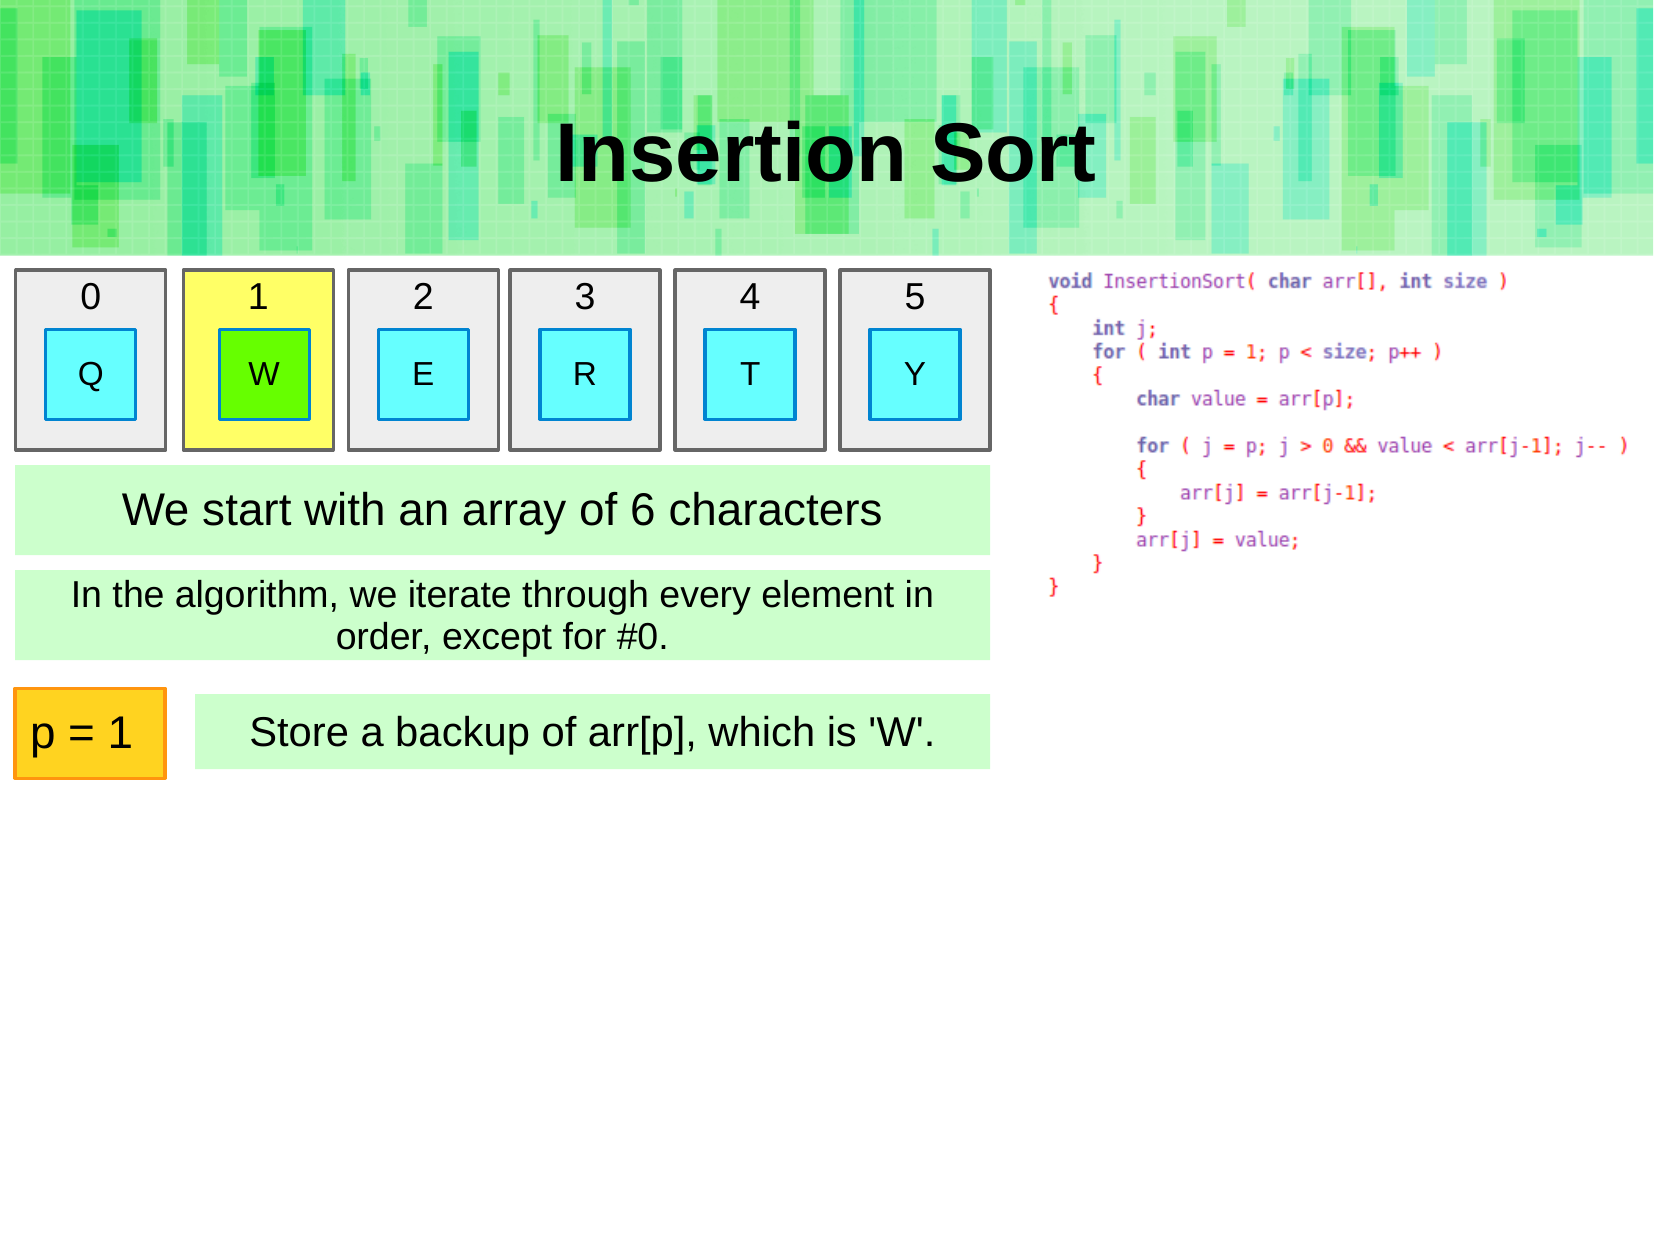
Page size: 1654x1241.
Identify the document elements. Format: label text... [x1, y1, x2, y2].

text_box R [540, 329, 631, 420]
text_box Y [870, 329, 961, 420]
text_box 3 [510, 270, 661, 451]
text_box 2 [348, 270, 499, 451]
text_box Q [45, 329, 136, 420]
text_box Store a backup of arr[p], which is 'W'. [195, 694, 991, 770]
picture [0, 0, 1654, 1241]
text_box In the algorithm, we iterate through every element in order, except for #0. [15, 570, 991, 661]
text_box E [378, 329, 469, 420]
title Insertion Sort [82, 49, 1571, 257]
text_box p = 1 [15, 688, 166, 779]
text_box T [705, 329, 796, 420]
text_box 4 [675, 270, 826, 451]
text_box 5 [840, 270, 991, 451]
text_box 0 [15, 270, 166, 451]
text_box We start with an array of 6 characters [15, 465, 991, 556]
text_box W [219, 329, 310, 420]
text_box 1 [183, 270, 334, 451]
